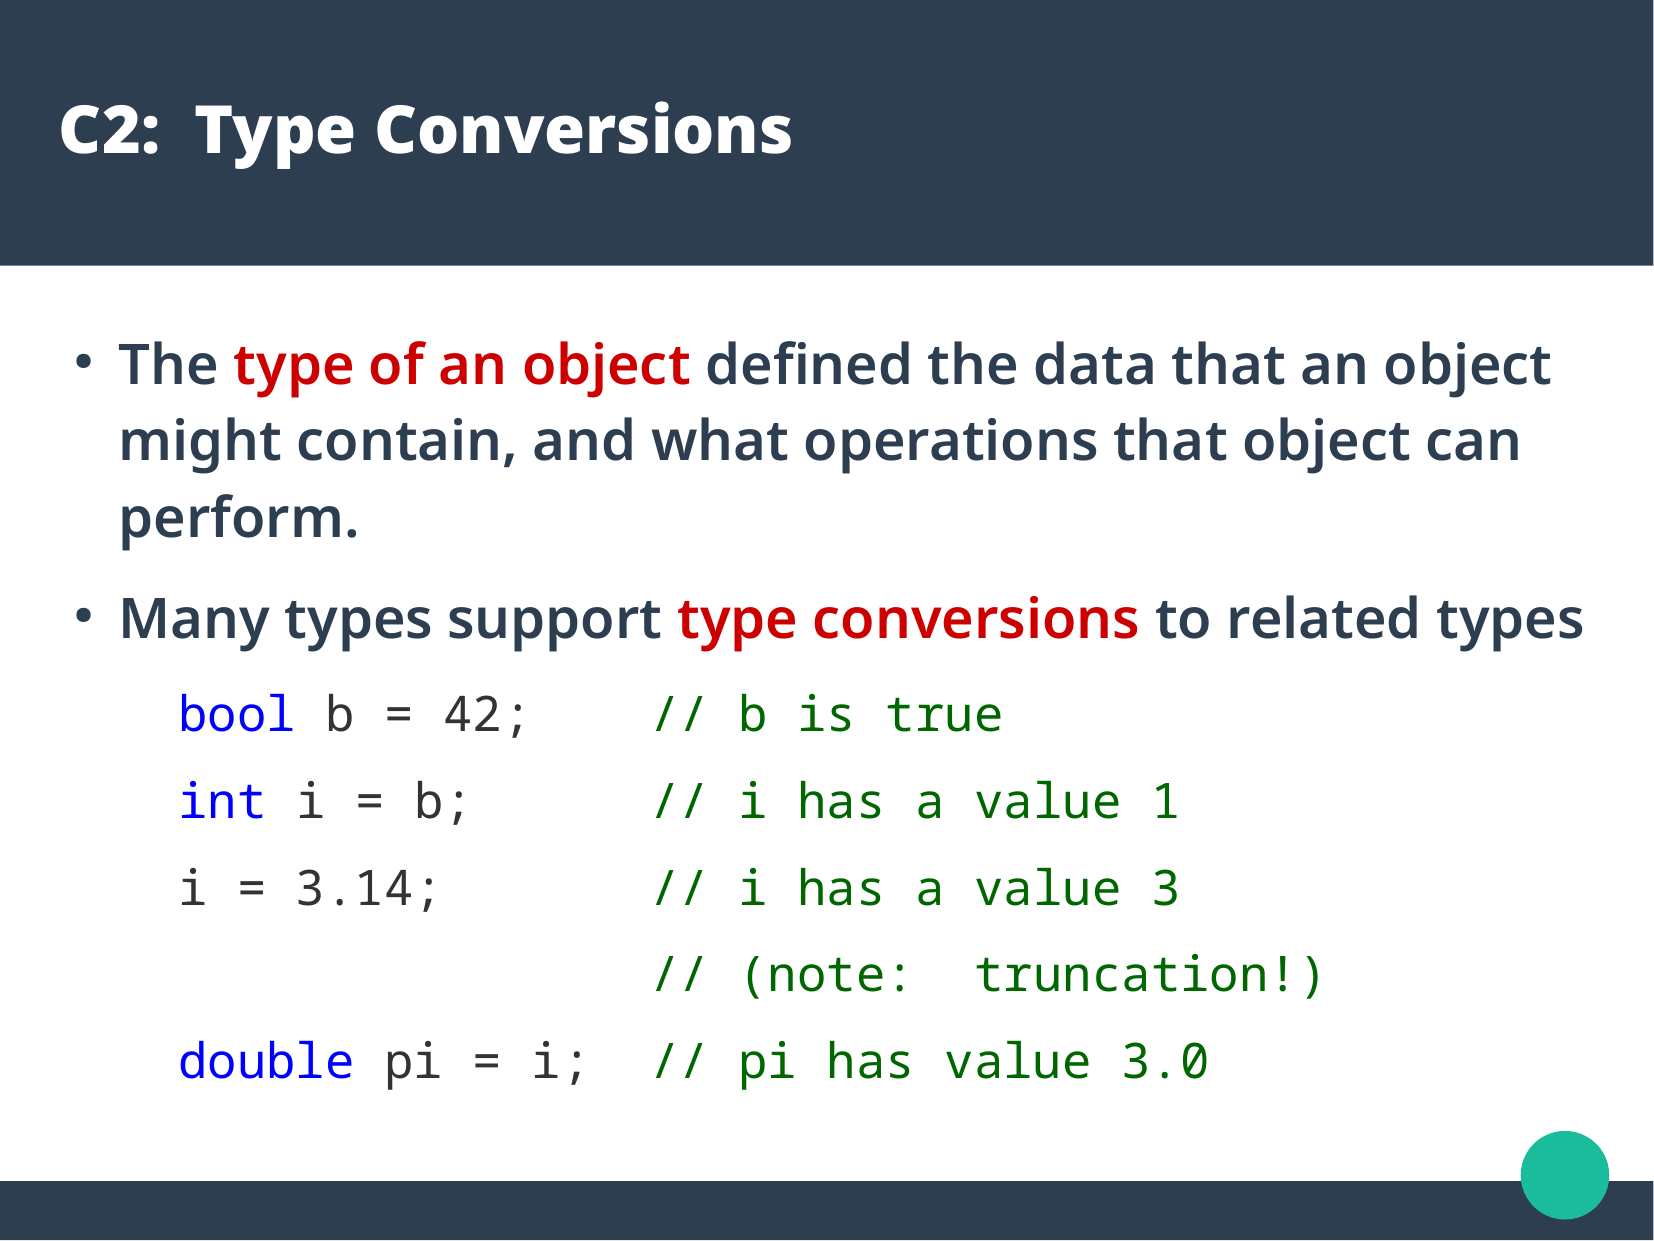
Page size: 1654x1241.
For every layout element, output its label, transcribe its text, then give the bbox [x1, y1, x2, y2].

list The type of an object defined the data that an object might contain, and what operations that object can perform. Many types support type conversions to related types bool b = 42; // b is true int i = b; // i has a value 1 i = 3.14; // i has a value 3 // (note: truncation!) double pi = i; // pi has value 3.0 [59, 324, 1595, 1152]
title C2: Type Conversions [59, 49, 1595, 207]
